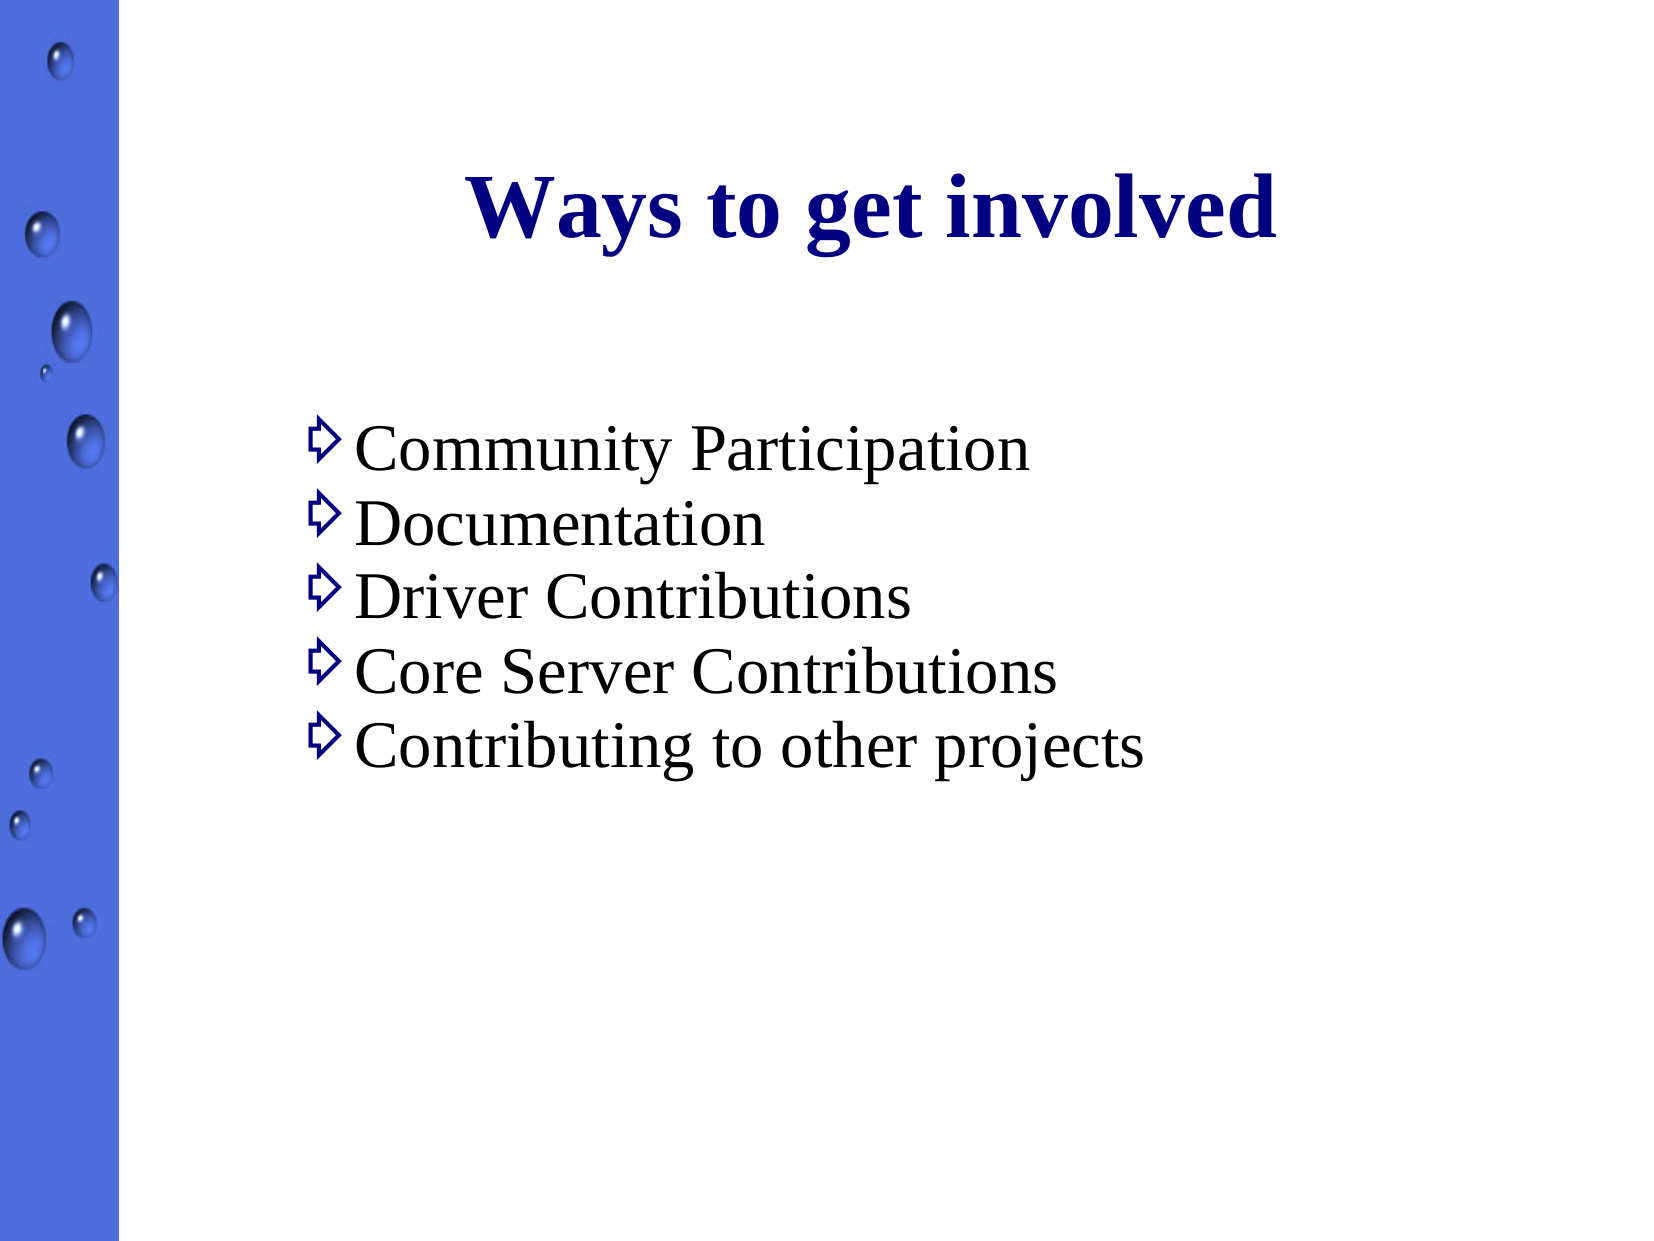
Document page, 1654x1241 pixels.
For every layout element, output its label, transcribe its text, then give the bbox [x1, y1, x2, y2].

picture [0, 0, 119, 1241]
list Community Participation Documentation Driver Contributions Core Server Contributions Contributing to other projects [296, 411, 1558, 1230]
title Ways to get involved [209, 102, 1534, 311]
